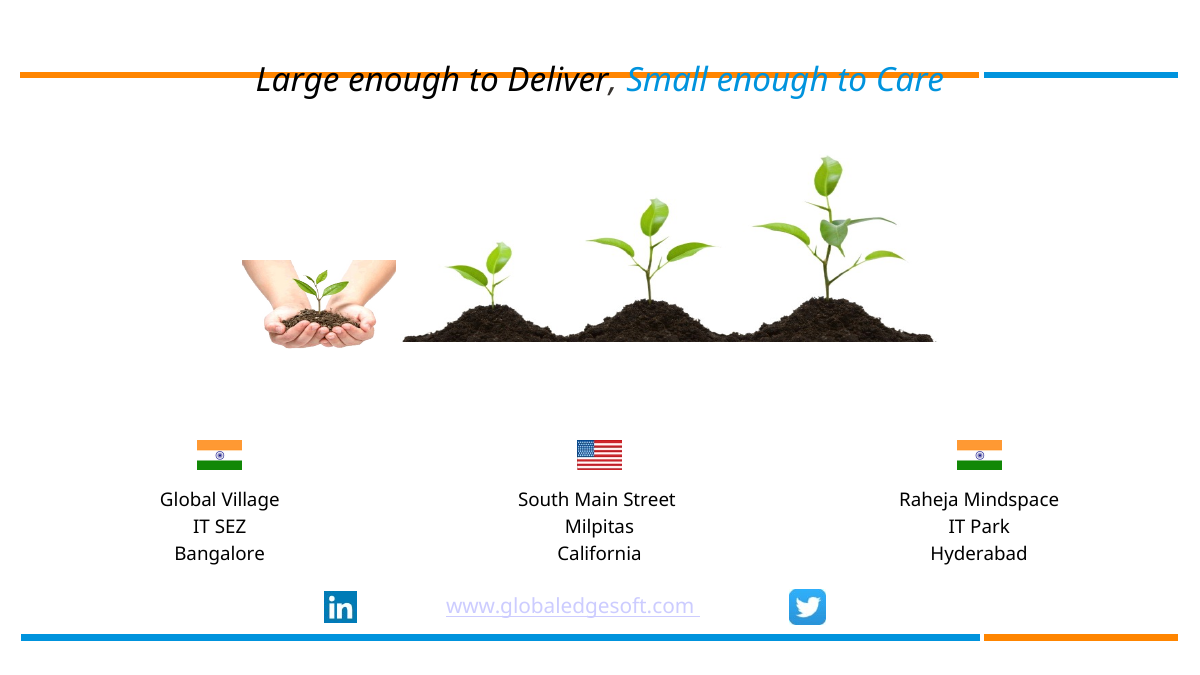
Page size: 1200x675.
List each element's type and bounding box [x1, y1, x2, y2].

picture [577, 440, 622, 470]
picture [957, 440, 1002, 470]
picture [197, 440, 242, 470]
picture [242, 117, 956, 349]
picture [337, 603, 353, 619]
picture [789, 589, 826, 625]
picture [329, 596, 334, 619]
